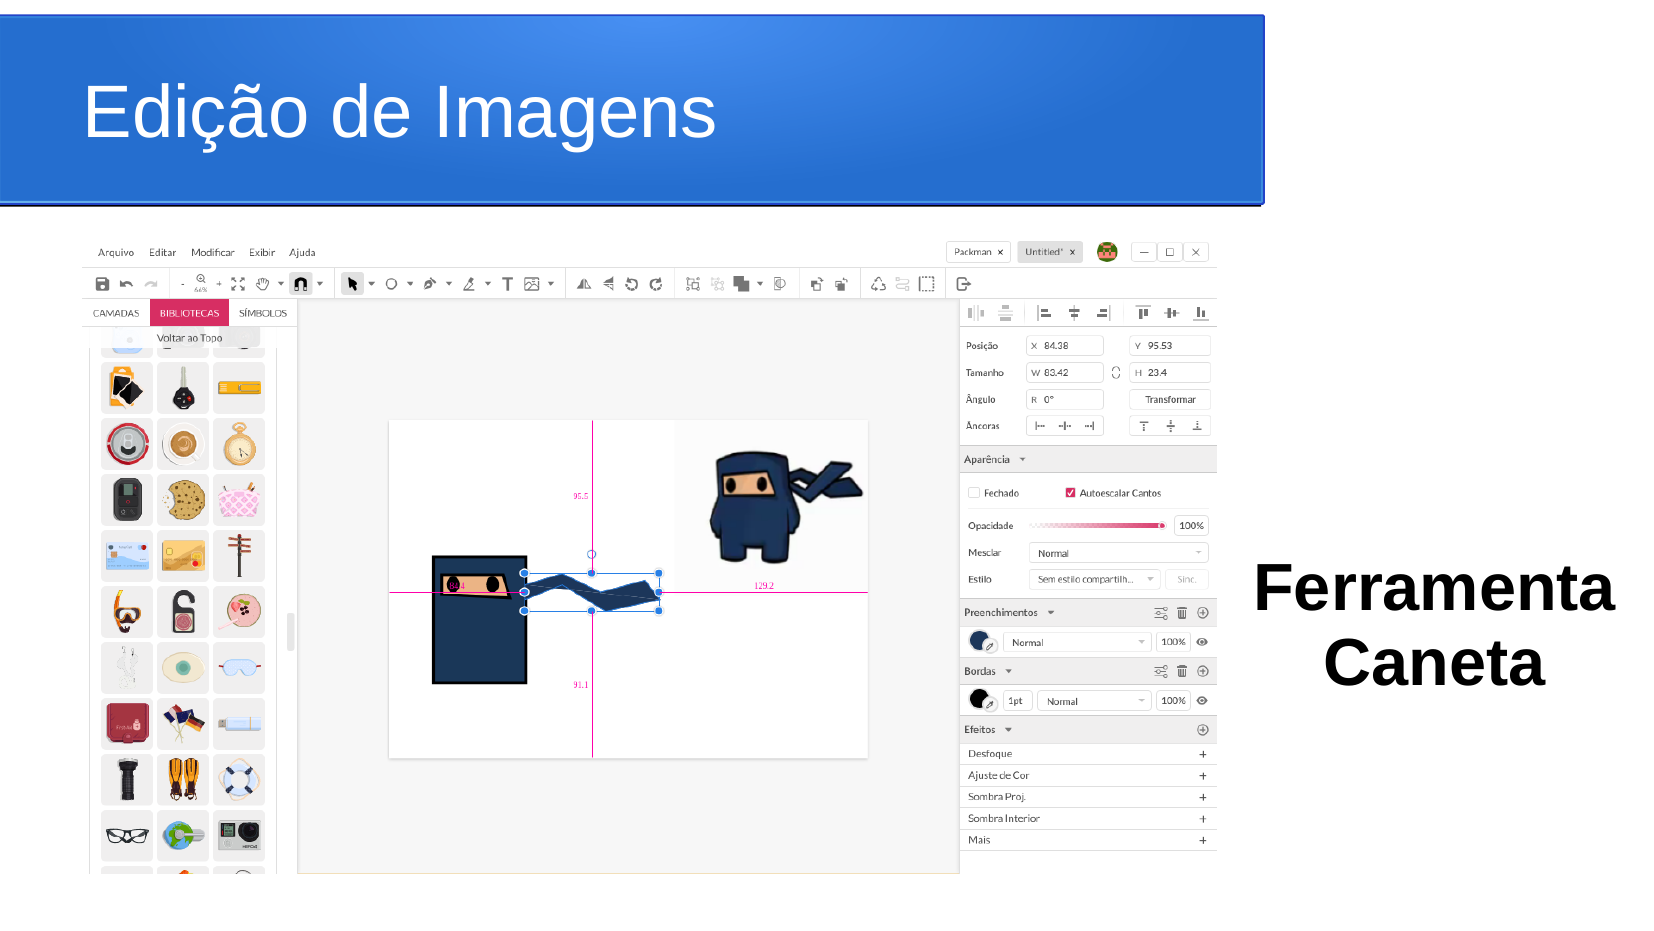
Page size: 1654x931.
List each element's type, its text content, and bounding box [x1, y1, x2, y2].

title Edição de Imagens [82, 35, 1235, 189]
subtitle Ferramenta Caneta [1217, 513, 1654, 737]
picture [82, 236, 1217, 875]
